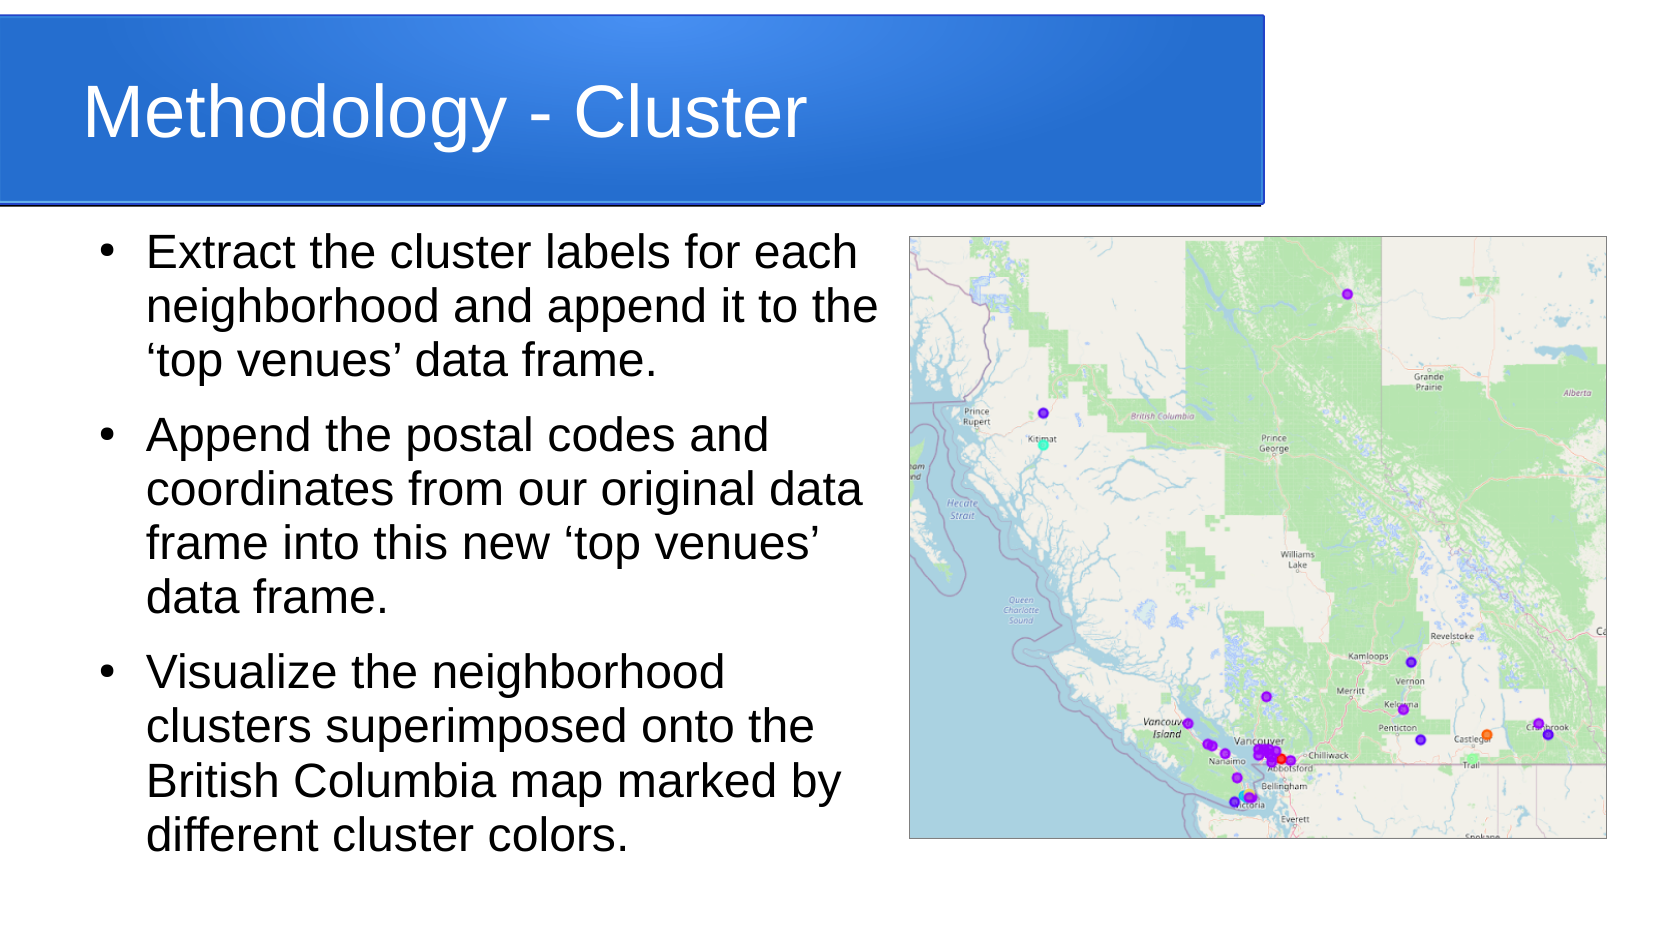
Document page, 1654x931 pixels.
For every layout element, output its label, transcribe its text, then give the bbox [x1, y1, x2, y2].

list Extract the cluster labels for each neighborhood and append it to the ‘top venues’ data frame. Append the postal codes and coordinates from our original data frame into this new ‘top venues’ data frame. Visualize the neighborhood clusters superimposed onto the British Columbia map marked by different cluster colors. [82, 224, 898, 875]
title Methodology - Cluster [82, 35, 1235, 189]
picture [909, 236, 1607, 839]
